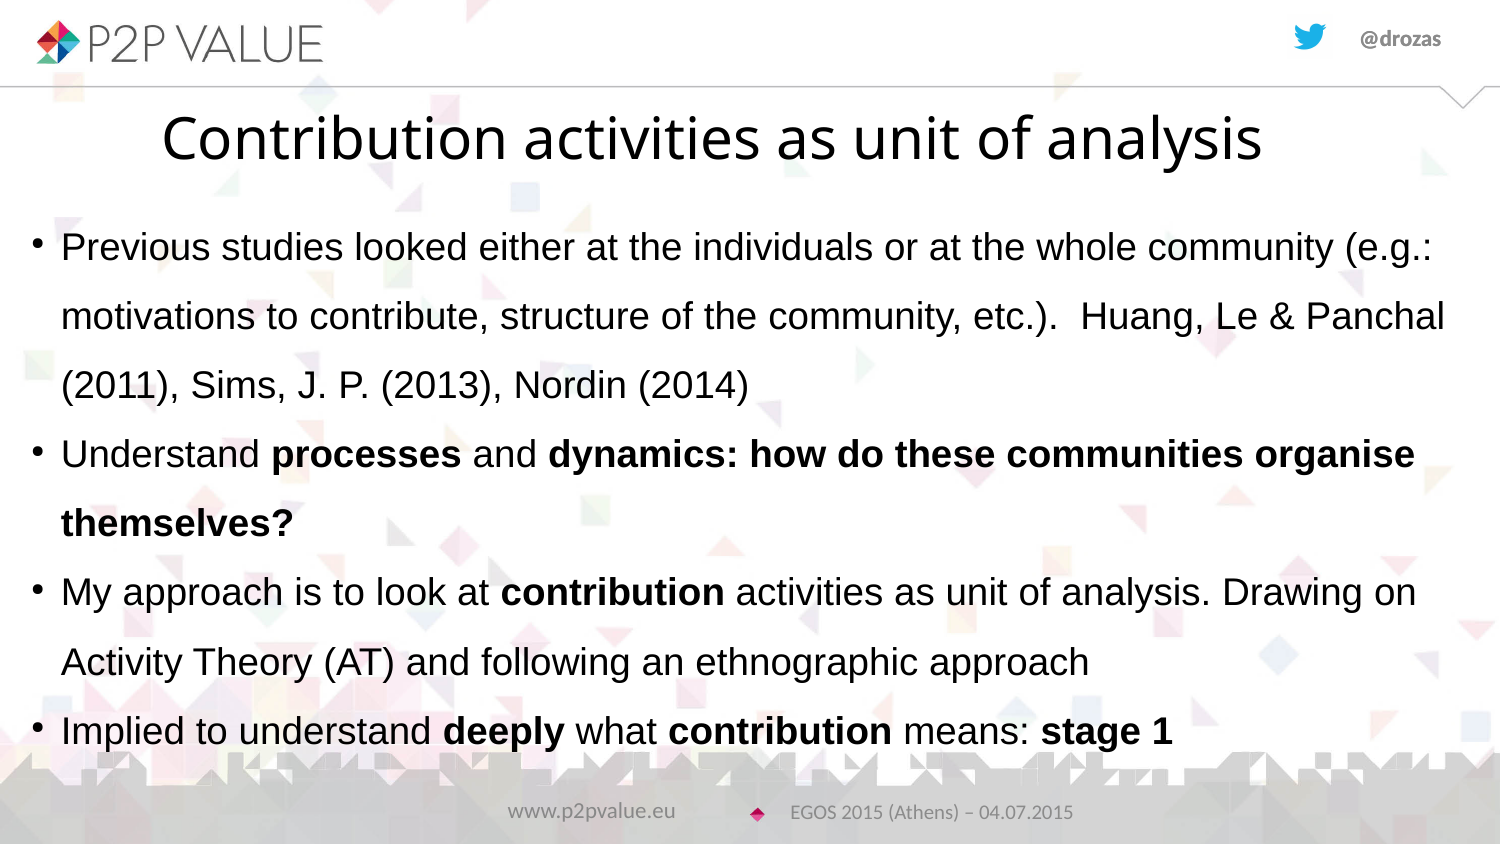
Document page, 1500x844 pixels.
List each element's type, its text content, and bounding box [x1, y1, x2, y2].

text_box www.p2pvalue.eu [501, 789, 720, 829]
subtitle Previous studies looked either at the individuals or at the whole community (e.g.: motivations to contribute, structure of the community, etc.). Huang, Le & Panchal (2011), Sims, J. P. (2013), Nordin (2014) Understand processes and dynamics: how do these communities organise themselves? My approach is to look at contribution activities as unit of analysis. Drawing on Activity Theory (AT) and following an ethnographic approach Implied to understand deeply what contribution means: stage 1 [17, 191, 1500, 766]
picture [0, 0, 1500, 844]
title Contribution activities as unit of analysis [60, 92, 1366, 181]
text_box @drozas [1333, 15, 1455, 60]
text_box EGOS 2015 (Athens) – 04.07.2015 [777, 788, 1470, 834]
